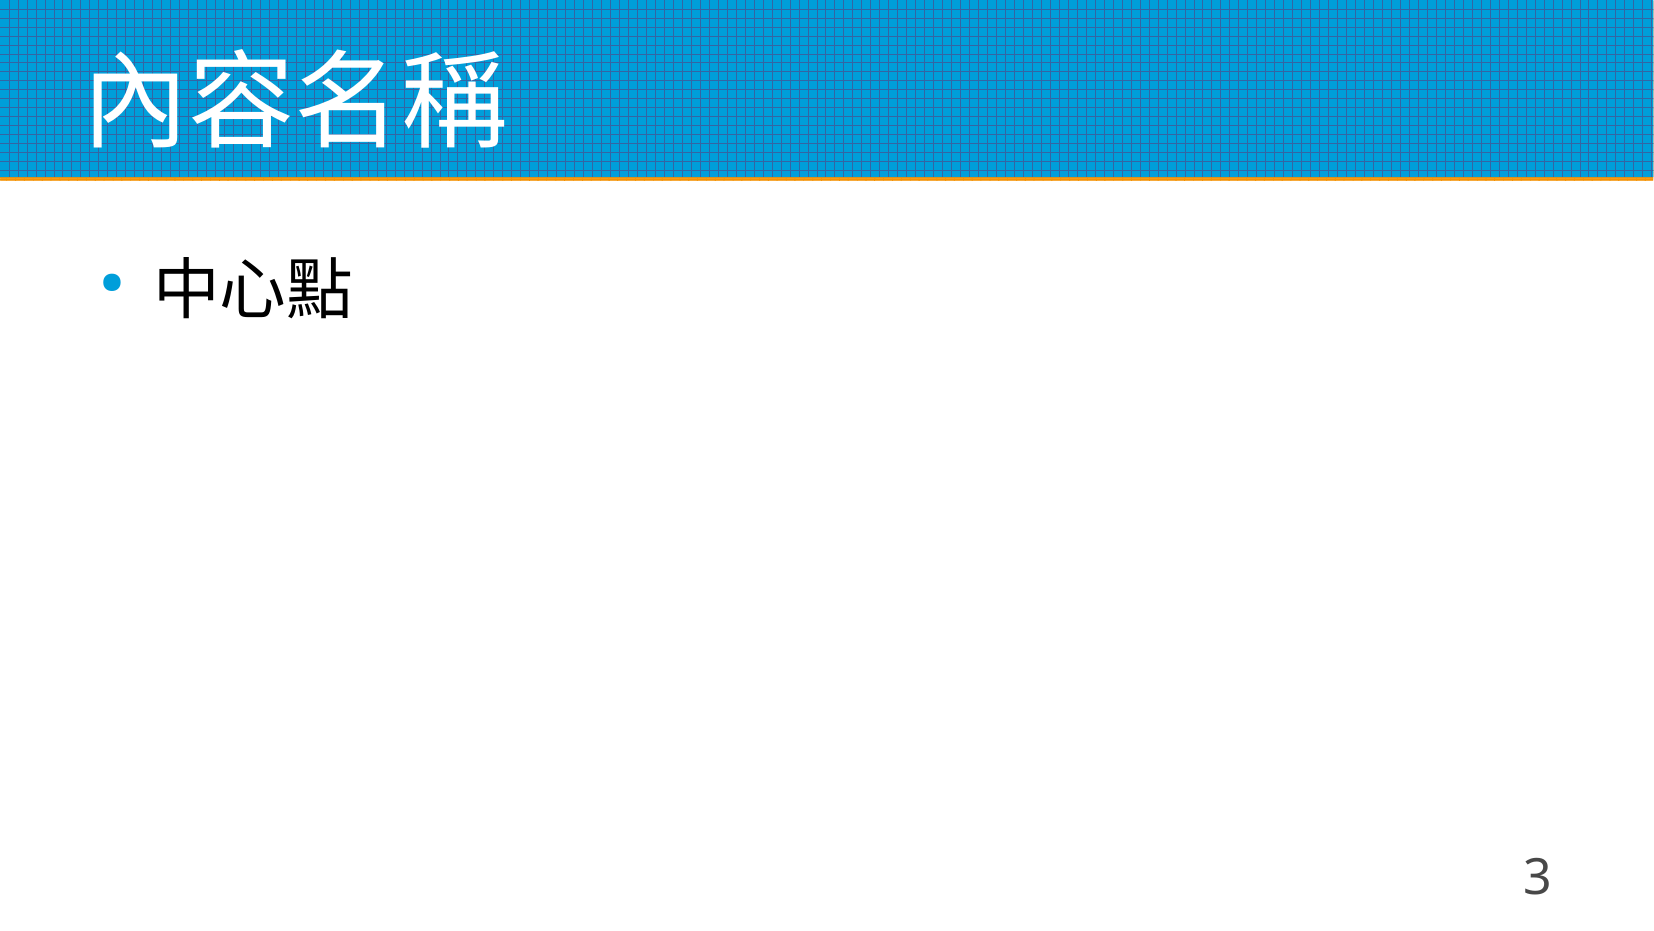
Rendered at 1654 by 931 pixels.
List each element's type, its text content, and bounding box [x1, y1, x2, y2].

title 內容名稱 [82, 14, 1571, 171]
list 中心點 [82, 236, 1563, 811]
